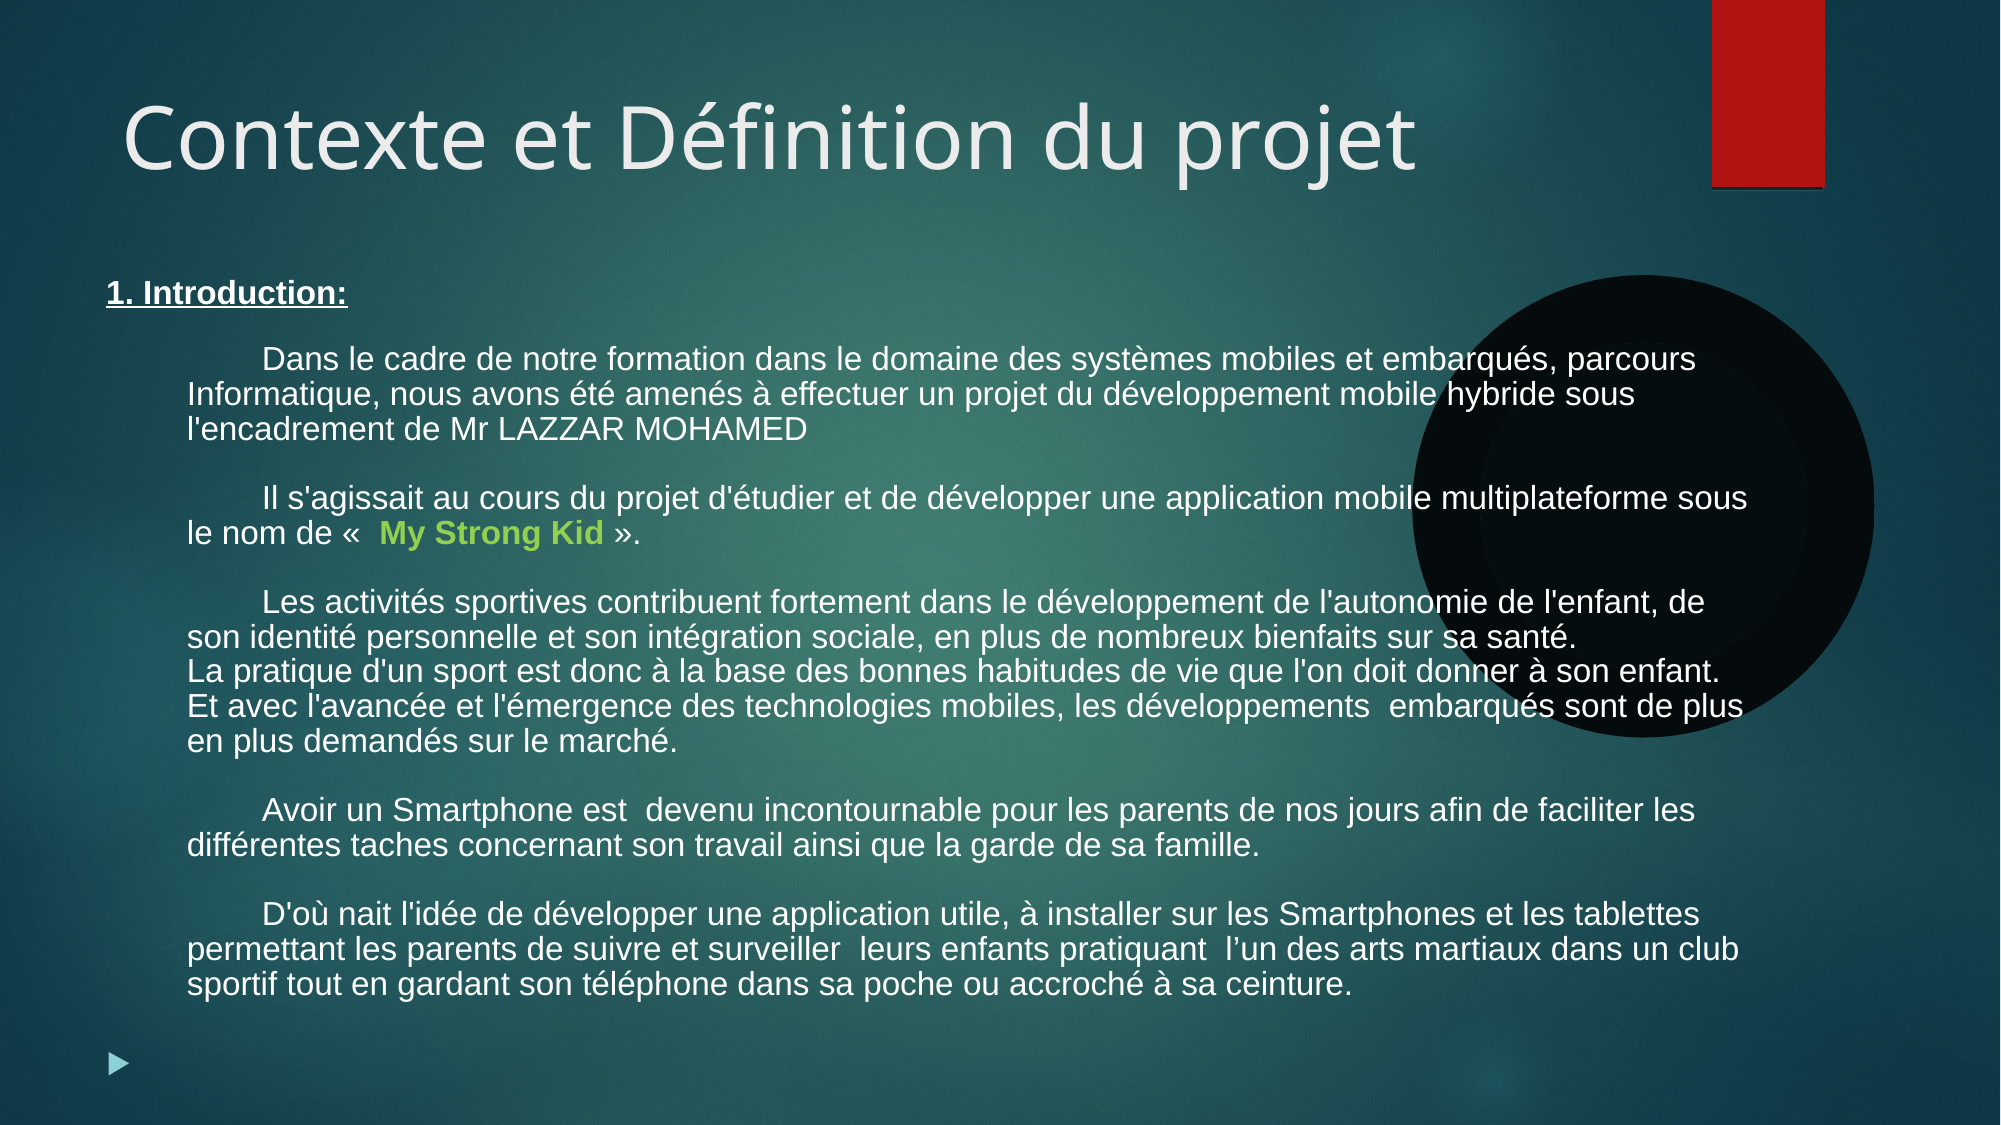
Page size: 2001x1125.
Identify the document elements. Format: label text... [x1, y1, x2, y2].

title Contexte et Définition du projet [106, 74, 1649, 271]
list 1. Introduction: Dans le cadre de notre formation dans le domaine des systèmes mobiles et embarqués, parcours Informatique, nous avons été amenés à effectuer un projet du développement mobile hybride sous l'encadrement de Mr LAZZAR MOHAMED Il s'agissait au cours du projet d'étudier et de développer une application mobile multiplateforme sous le nom de « My Strong Kid ». Les activités sportives contribuent fortement dans le développement de l'autonomie de l'enfant, de son identité personnelle et son intégration sociale, en plus de nombreux bienfaits sur sa santé. La pratique d'un sport est donc à la base des bonnes habitudes de vie que l'on doit donner à son enfant. Et avec l'avancée et l'émergence des technologies mobiles, les développements embarqués sont de plus en plus demandés sur le marché. Avoir un Smartphone est devenu incontournable pour les parents de nos jours afin de faciliter les différentes taches concernant son travail ainsi que la garde de sa famille. D'où nait l'idée de développer une application utile, à installer sur les Smartphones et les tablettes permettant les parents de suivre et surveiller leurs enfants pratiquant l’un des arts martiaux dans un club sportif tout en gardant son téléphone dans sa poche ou accroché à sa ceinture. [91, 271, 1769, 1125]
